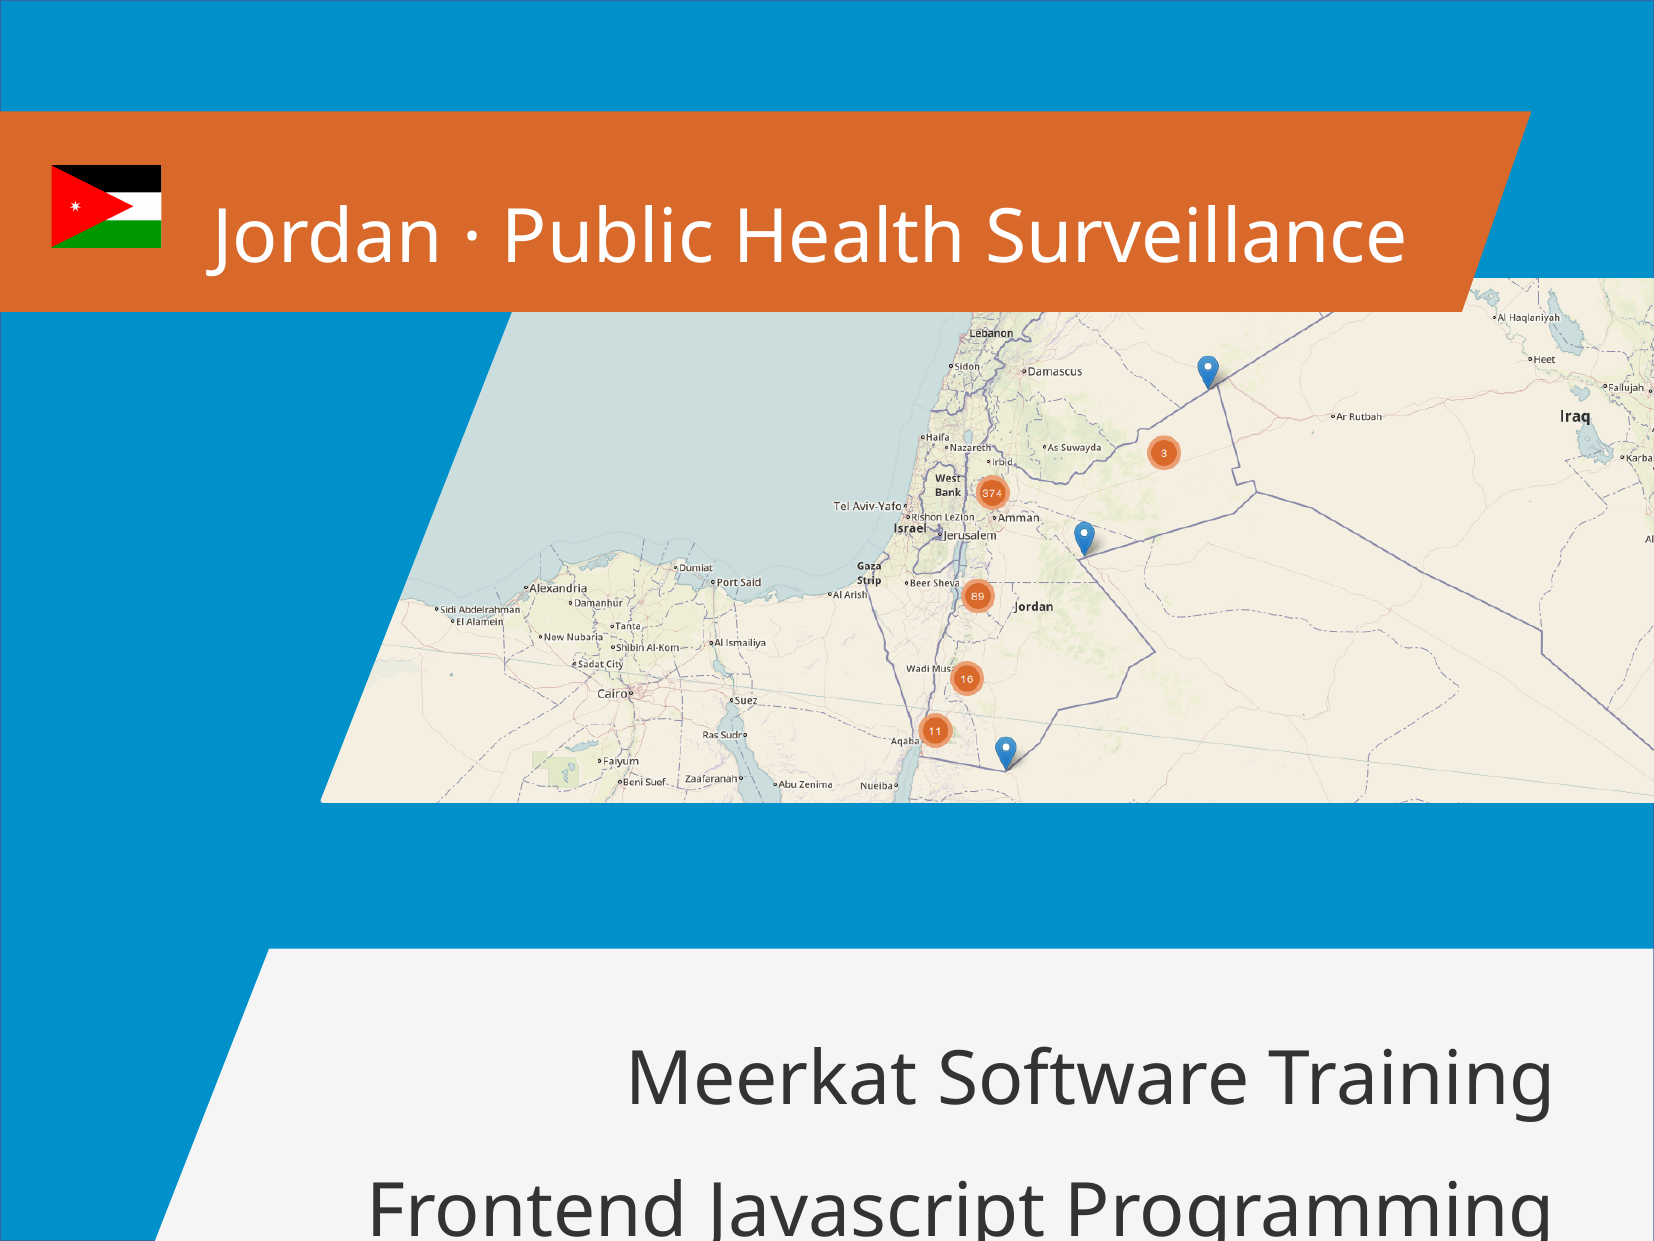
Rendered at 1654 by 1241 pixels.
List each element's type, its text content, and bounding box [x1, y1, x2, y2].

text_box Jordan · Public Health Surveillance [197, 174, 1577, 340]
text_box [0, 0, 1654, 1241]
picture [51, 165, 162, 248]
text_box Meerkat Software Training Frontend Javascript Programming [289, 1016, 1571, 1241]
